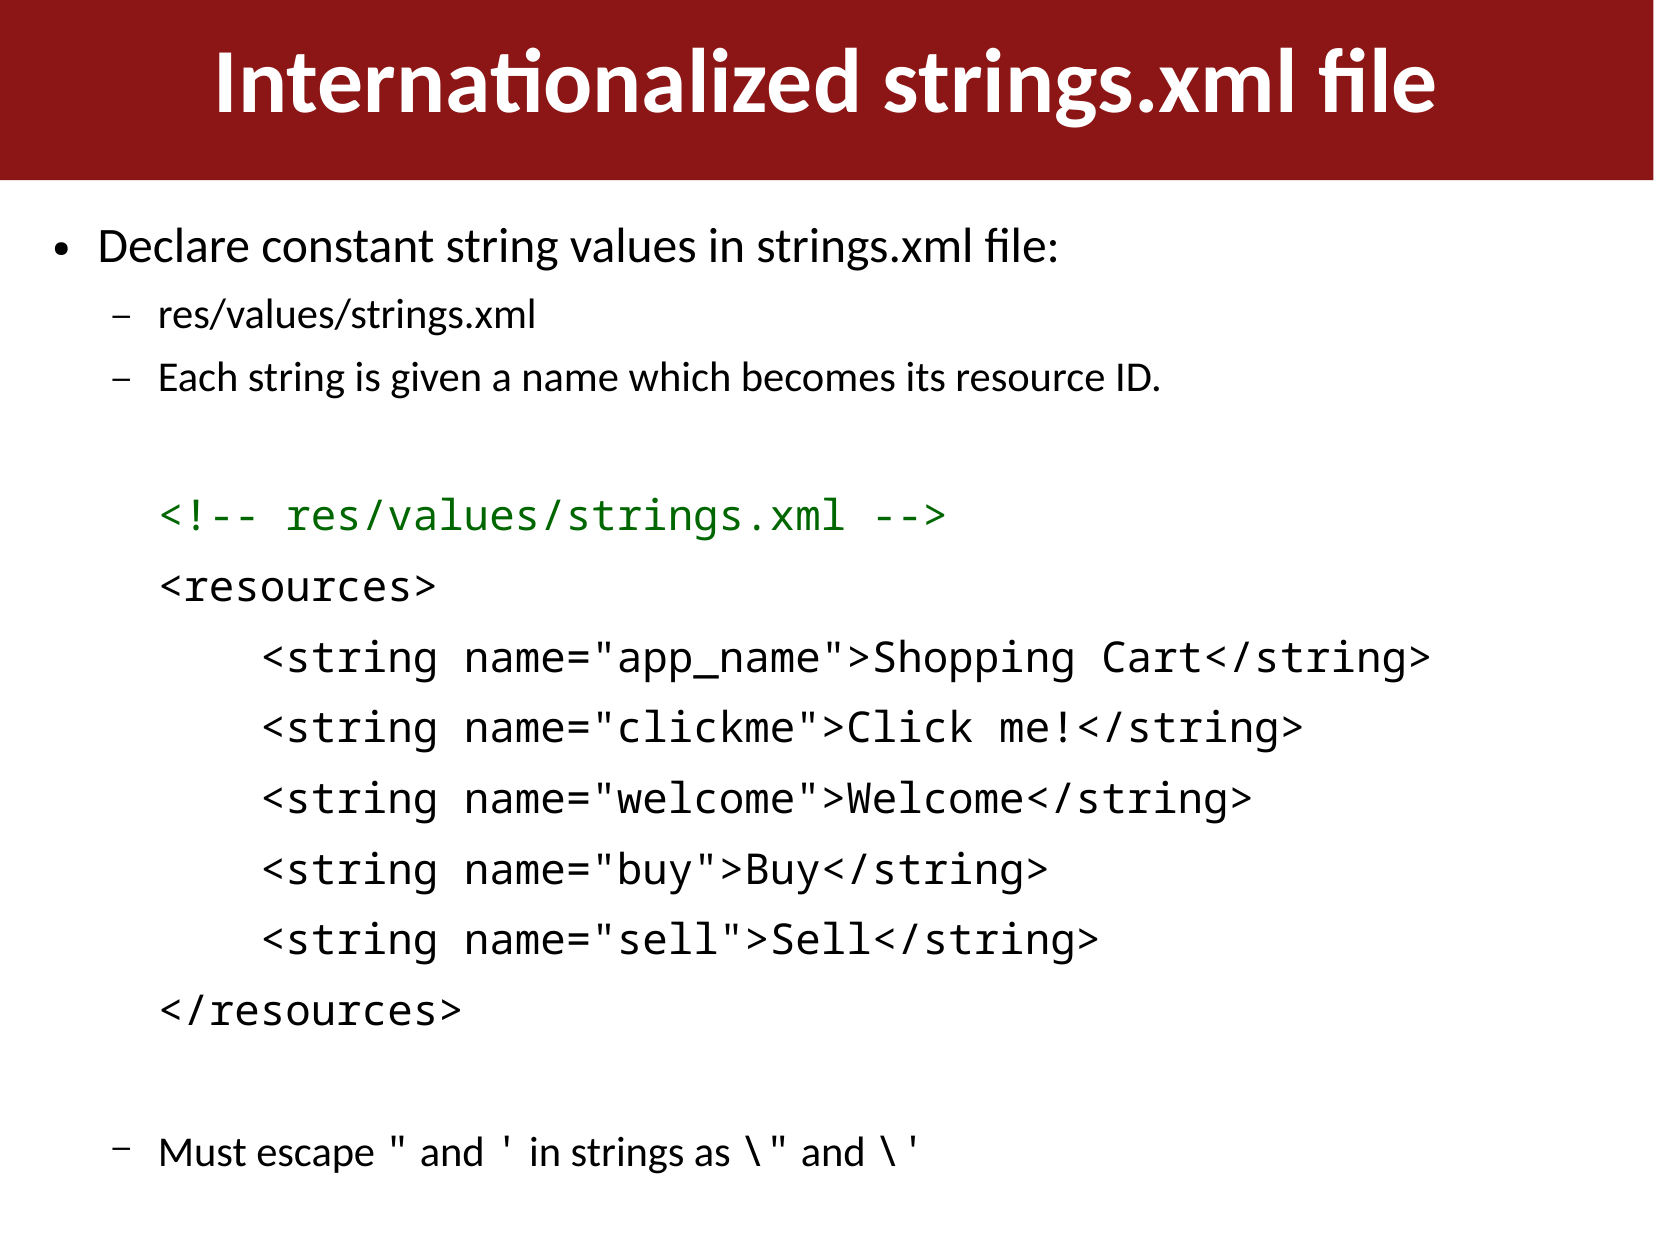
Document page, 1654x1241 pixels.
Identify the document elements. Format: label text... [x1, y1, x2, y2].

title Internationalized strings.xml file [0, 0, 1654, 181]
list Declare constant string values in strings.xml file: res/values/strings.xml Each string is given a name which becomes its resource ID. <!-- res/values/strings.xml --> <resources> <string name="app_name">Shopping Cart</string> <string name="clickme">Click me!</string> <string name="welcome">Welcome</string> <string name="buy">Buy</string> <string name="sell">Sell</string> </resources> Must escape " and ' in strings as \" and \' [37, 225, 1636, 1186]
